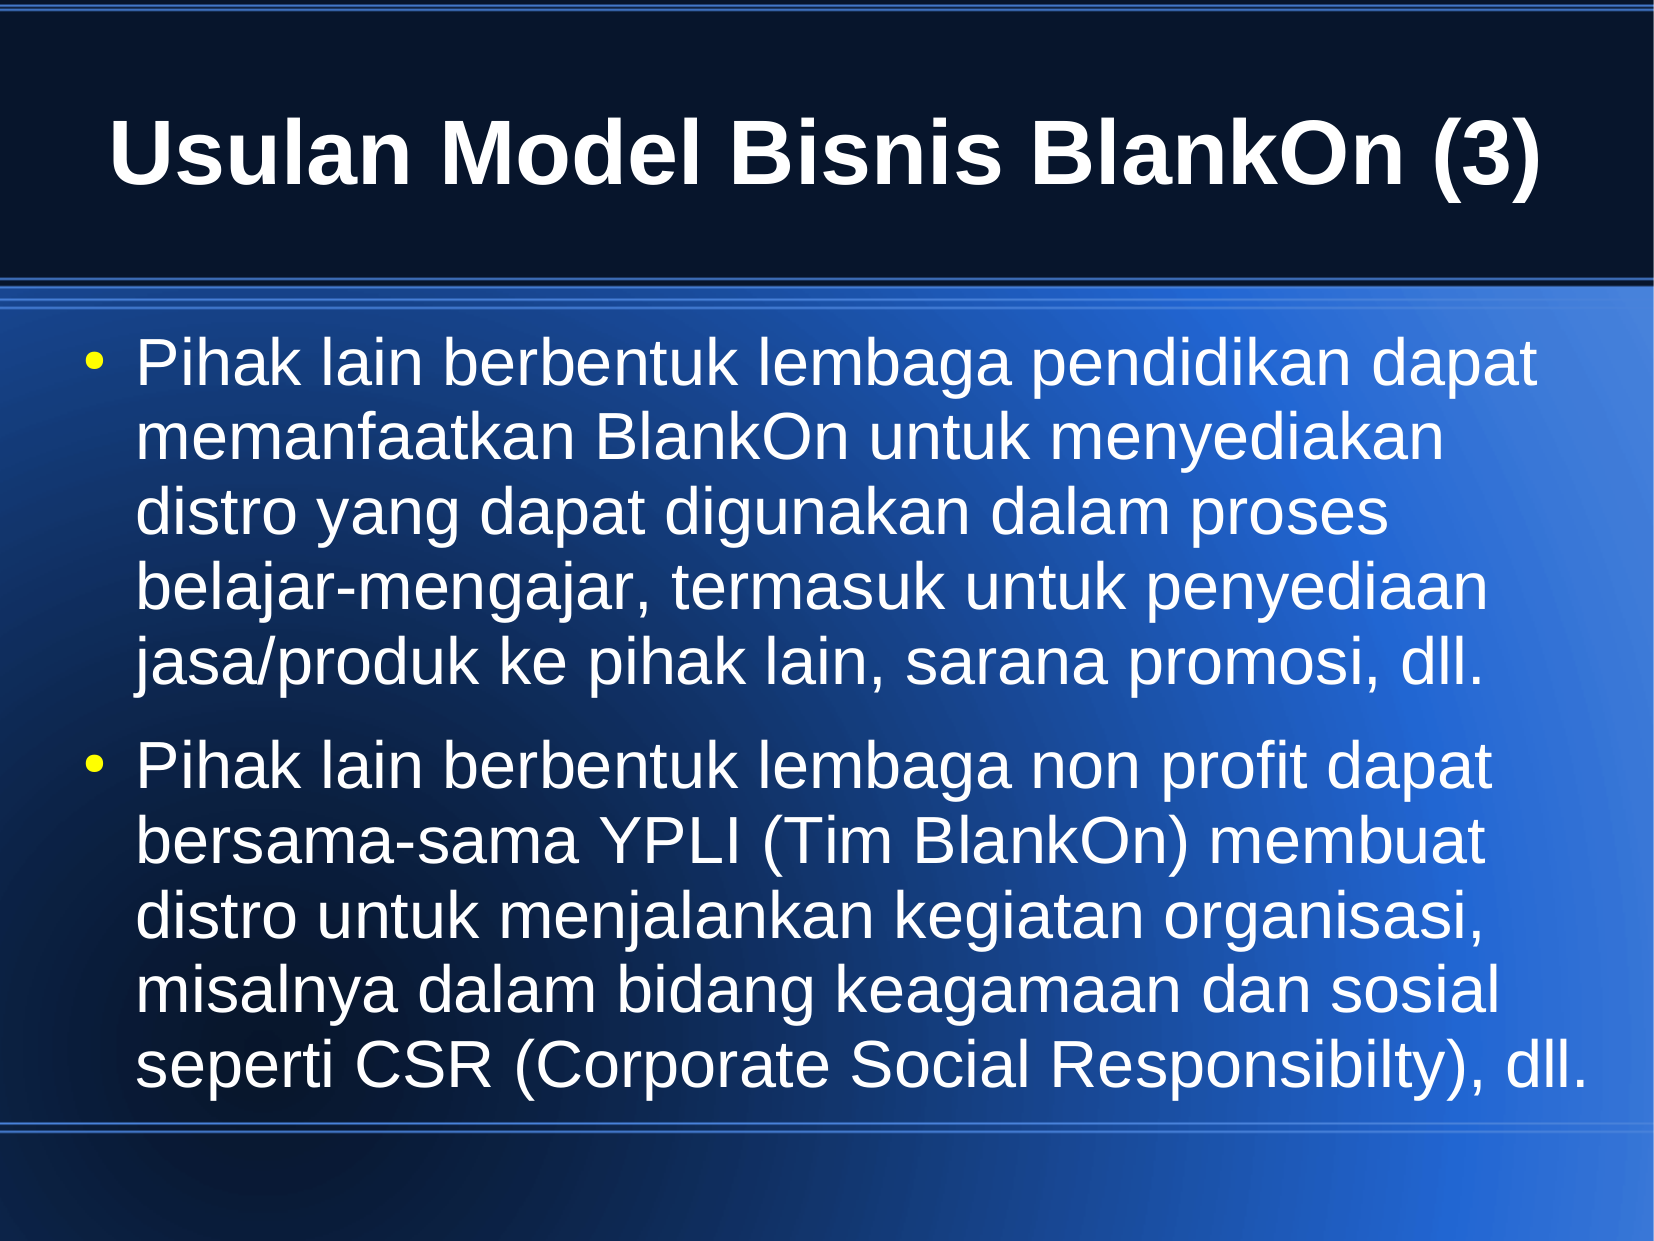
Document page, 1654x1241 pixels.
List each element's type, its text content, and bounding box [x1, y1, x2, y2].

list Pihak lain berbentuk lembaga pendidikan dapat memanfaatkan BlankOn untuk menyediakan distro yang dapat digunakan dalam proses belajar-mengajar, termasuk untuk penyediaan jasa/produk ke pihak lain, sarana promosi, dll. Pihak lain berbentuk lembaga non profit dapat bersama-sama YPLI (Tim BlankOn) membuat distro untuk menjalankan kegiatan organisasi, misalnya dalam bidang keagamaan dan sosial seperti CSR (Corporate Social Responsibilty), dll. [64, 324, 1601, 1177]
title Usulan Model Bisnis BlankOn (3) [82, 49, 1571, 257]
picture [0, 0, 1654, 1241]
